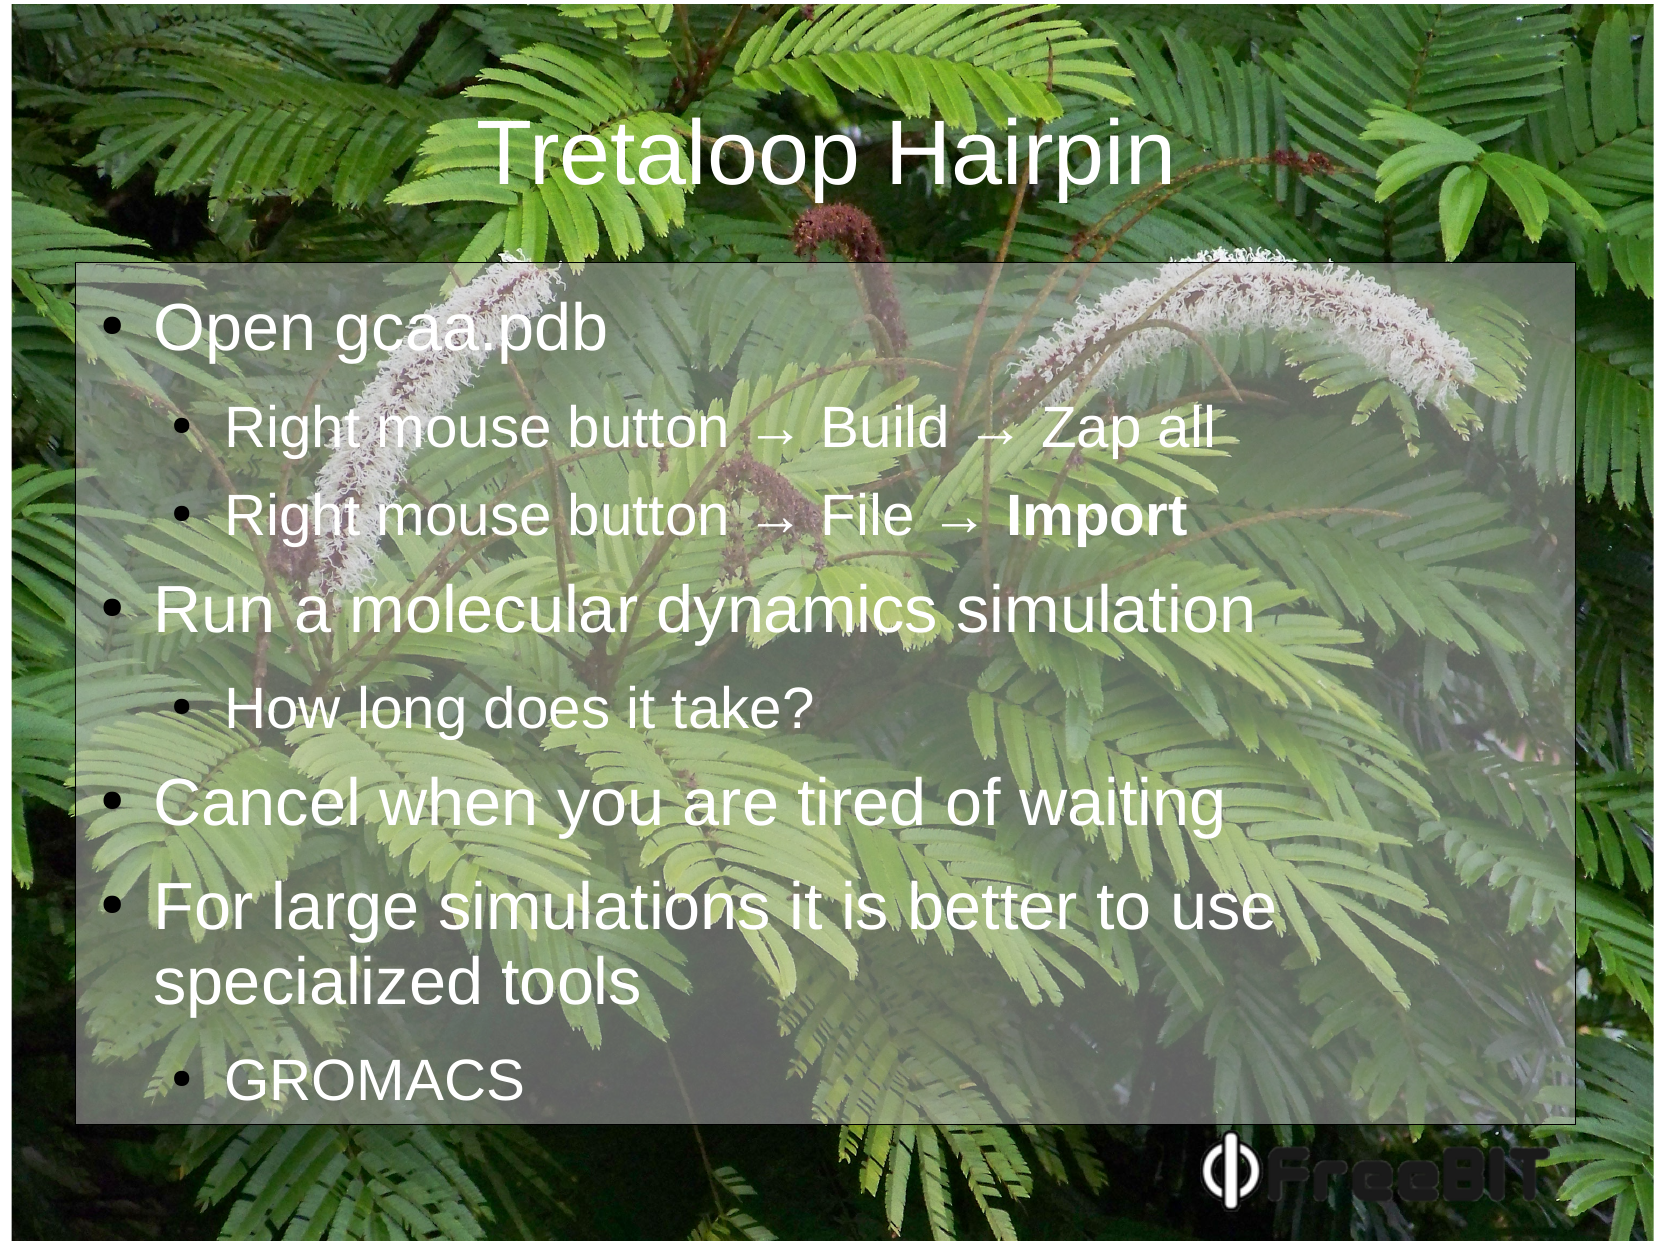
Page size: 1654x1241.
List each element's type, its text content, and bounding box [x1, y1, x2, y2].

picture [11, 4, 1654, 1241]
title Tretaloop Hairpin [82, 49, 1571, 257]
list Open gcaa.pdb Right mouse button → Build → Zap all Right mouse button → File → Import Run a molecular dynamics simulation How long does it take? Cancel when you are tired of waiting For large simulations it is better to use specialized tools GROMACS [82, 290, 1571, 1201]
